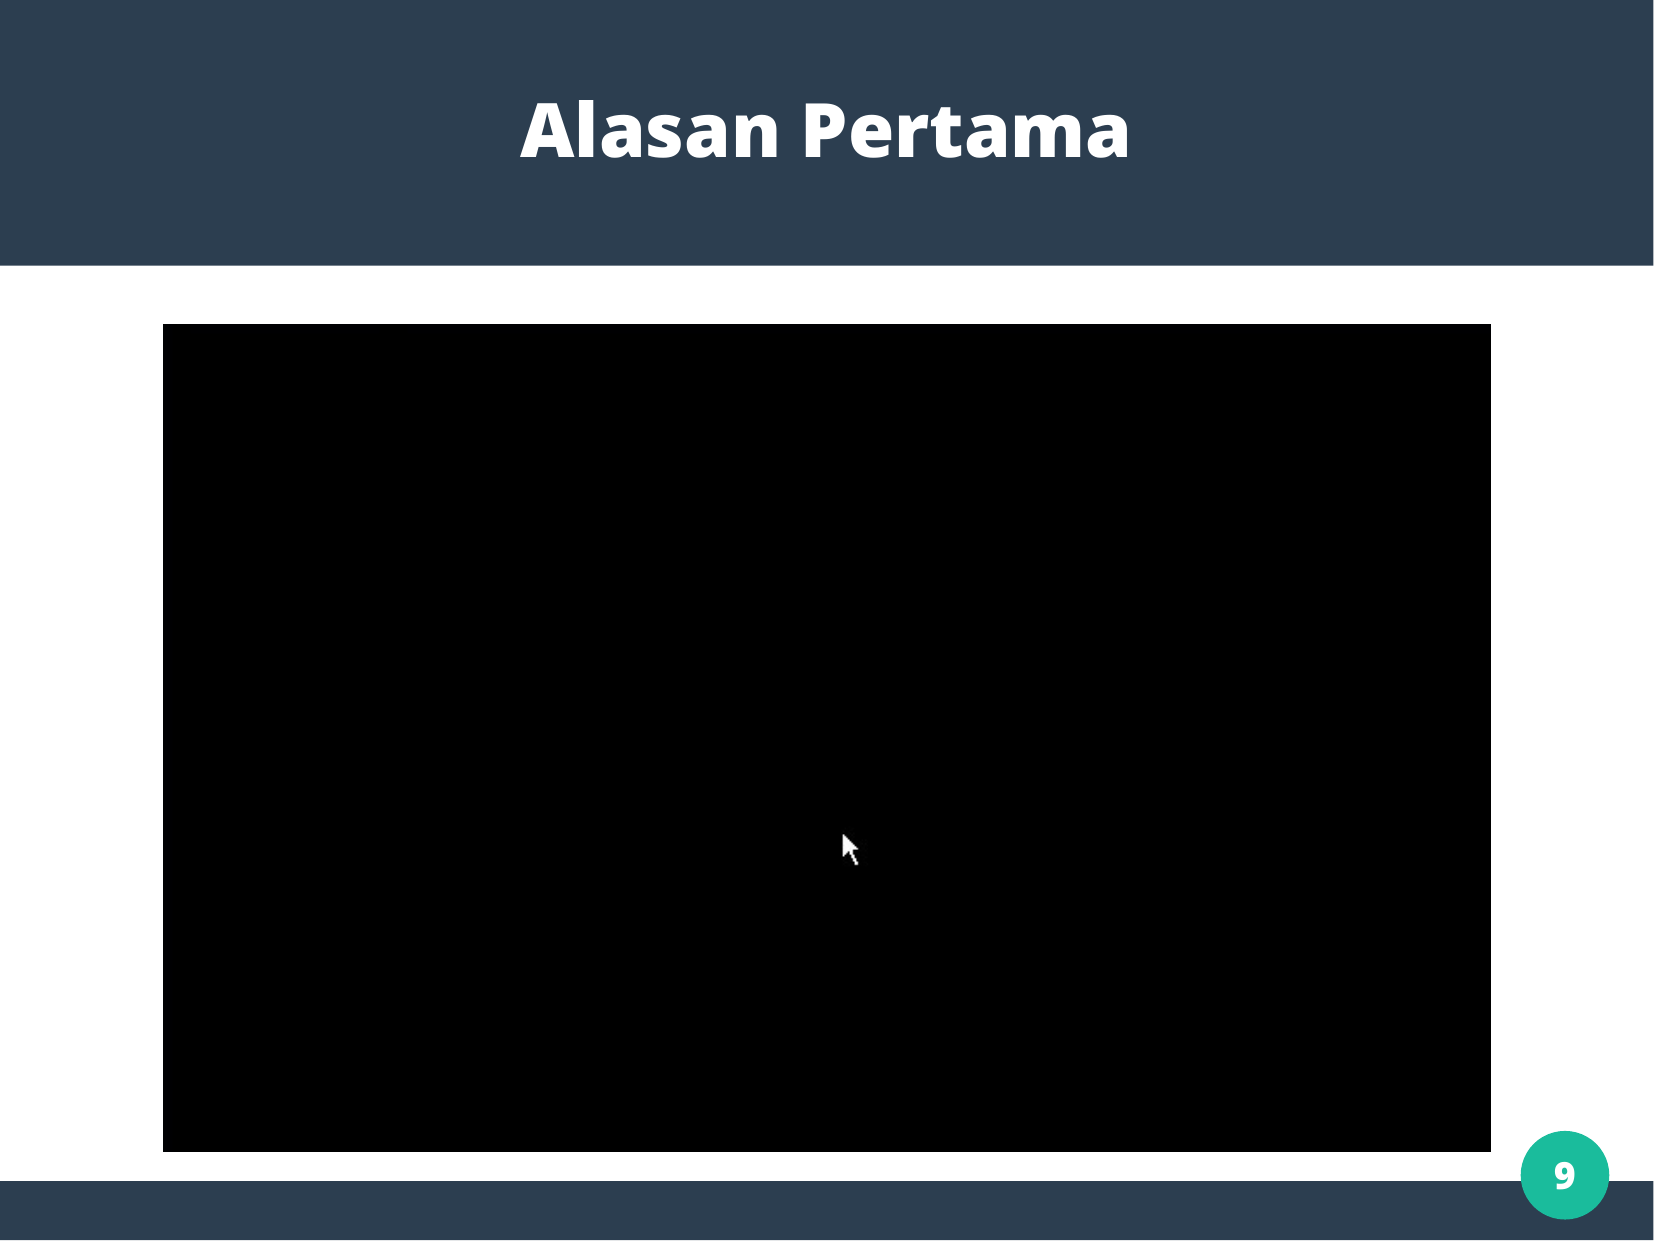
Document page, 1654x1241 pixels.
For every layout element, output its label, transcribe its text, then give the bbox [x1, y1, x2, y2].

title Alasan Pertama [59, 49, 1595, 207]
picture [163, 324, 1491, 1152]
